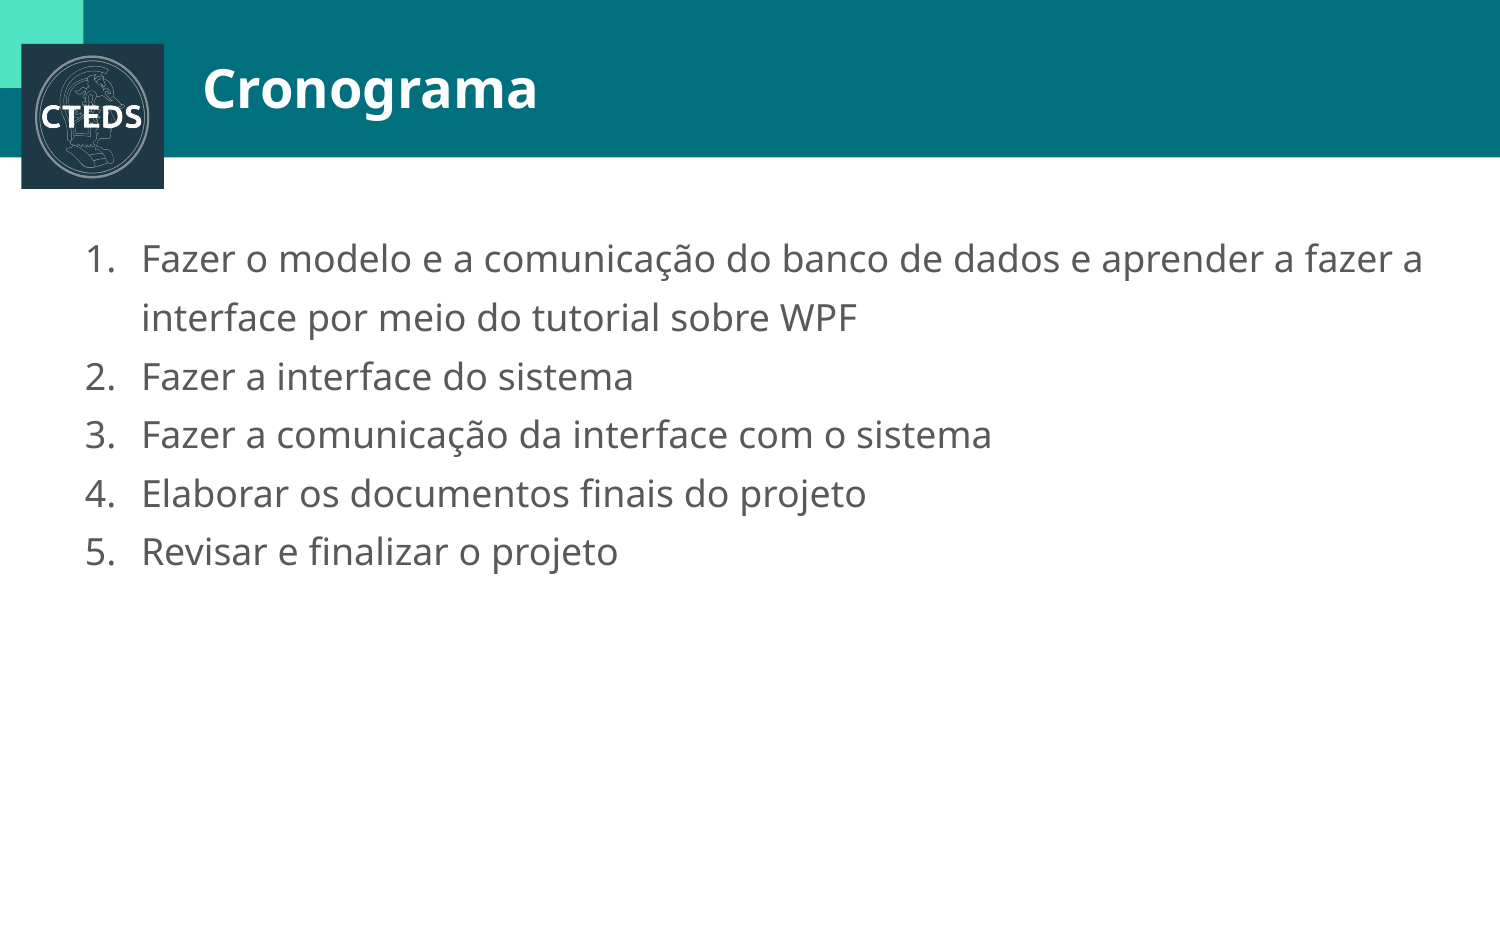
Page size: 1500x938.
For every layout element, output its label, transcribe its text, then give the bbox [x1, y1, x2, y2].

title Cronograma [187, 36, 1449, 141]
picture [27, 51, 158, 182]
list Fazer o modelo e a comunicação do banco de dados e aprender a fazer a interface por meio do tutorial sobre WPF Fazer a interface do sistema Fazer a comunicação da interface com o sistema Elaborar os documentos finais do projeto Revisar e finalizar o projeto [51, 210, 1449, 833]
